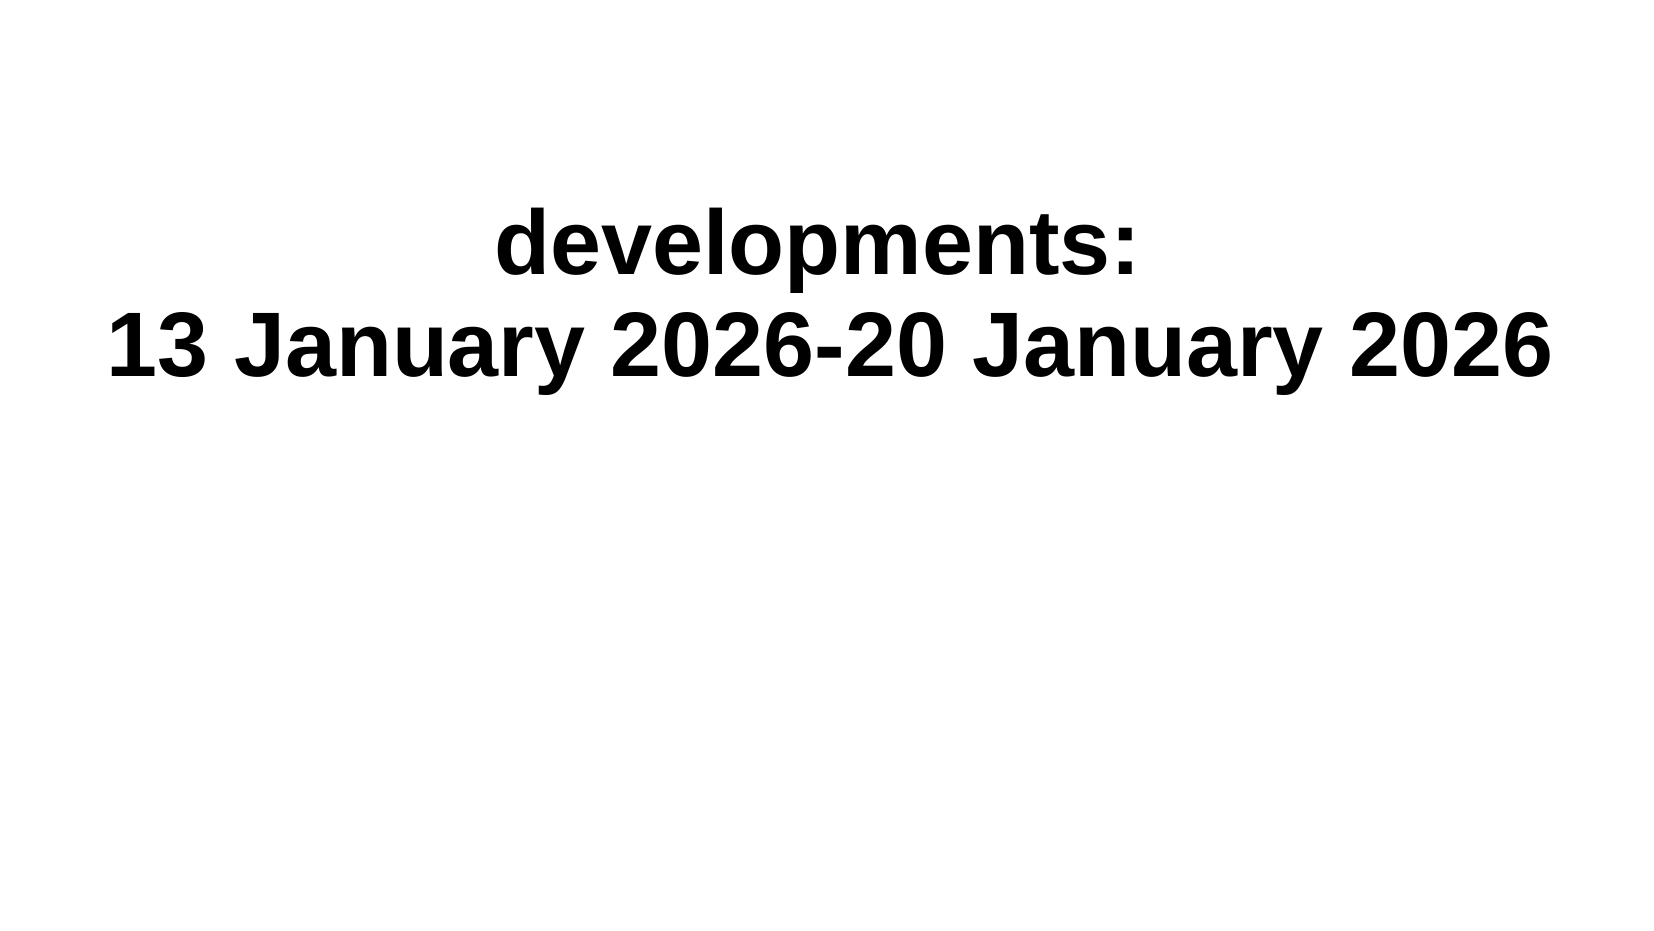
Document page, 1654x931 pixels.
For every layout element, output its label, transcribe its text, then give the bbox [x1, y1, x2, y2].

title developments: 13 January 2026-20 January 2026 [86, 88, 1576, 397]
